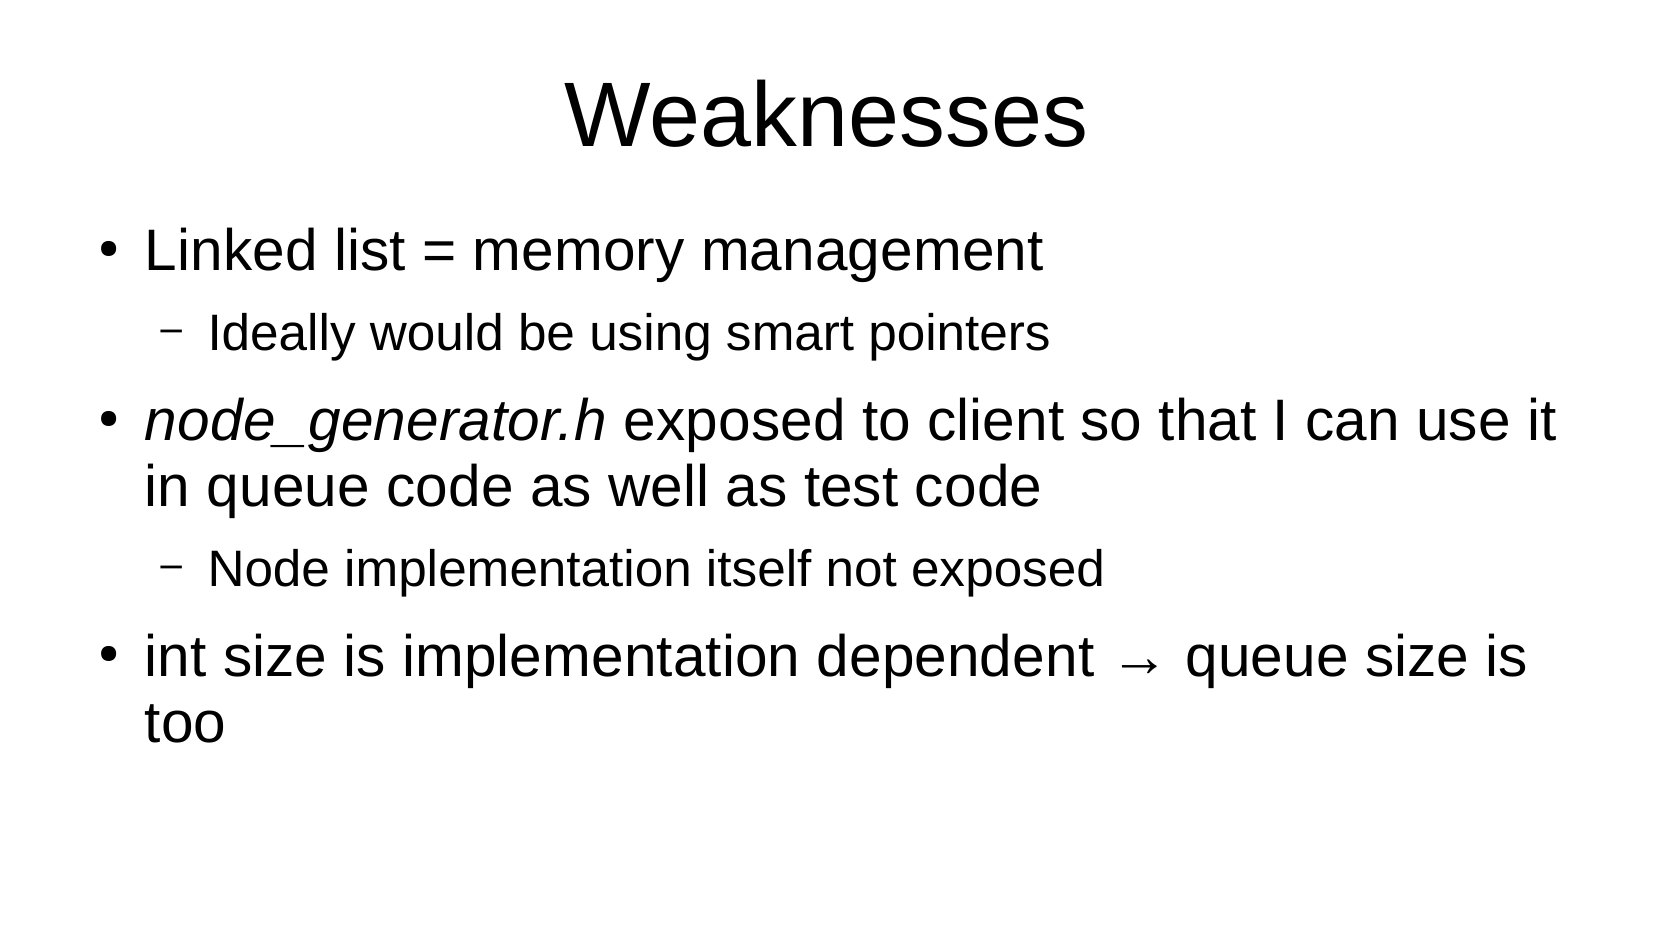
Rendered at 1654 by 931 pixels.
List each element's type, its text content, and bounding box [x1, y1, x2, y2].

list Linked list = memory management Ideally would be using smart pointers node_generator.h exposed to client so that I can use it in queue code as well as test code Node implementation itself not exposed int size is implementation dependent → queue size is too [82, 217, 1571, 758]
title Weaknesses [82, 37, 1571, 193]
